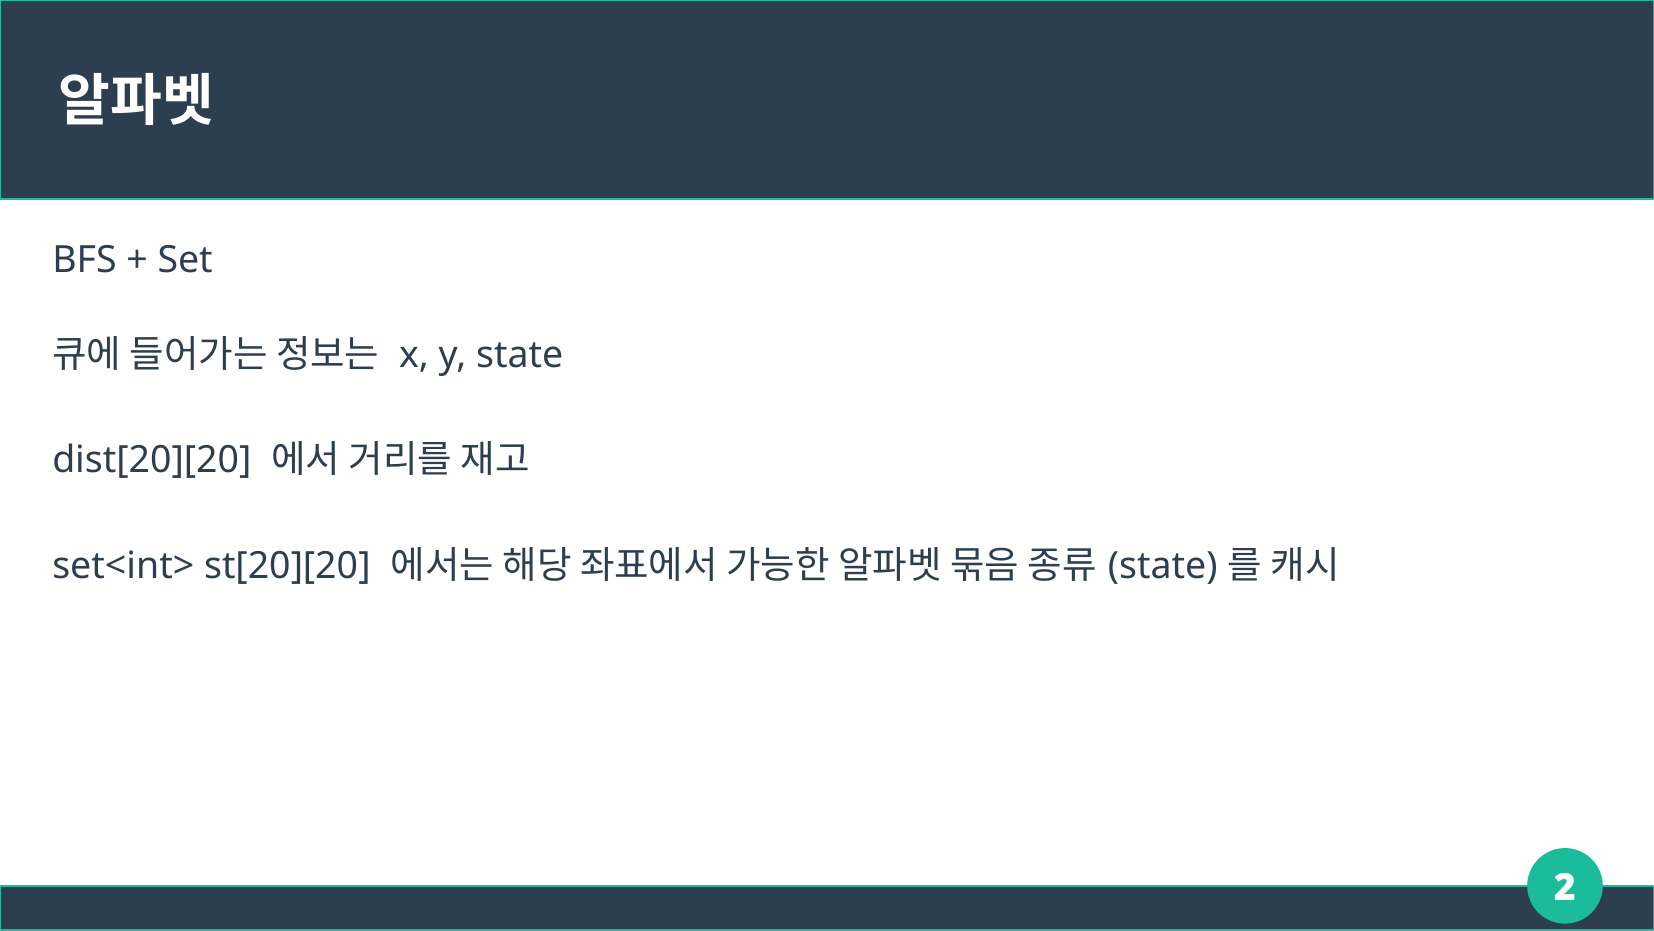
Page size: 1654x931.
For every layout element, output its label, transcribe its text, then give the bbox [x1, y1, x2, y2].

title 알파벳 [59, 37, 1595, 156]
text_box 큐에 들어가는 정보는 x, y, state dist[20][20] 에서 거리를 재고 set<int> st[20][20] 에서는 해당 좌표에서 가능한 알파벳 묶음 종류(state)를 캐시 [37, 316, 1538, 753]
text_box BFS + Set [37, 225, 376, 301]
